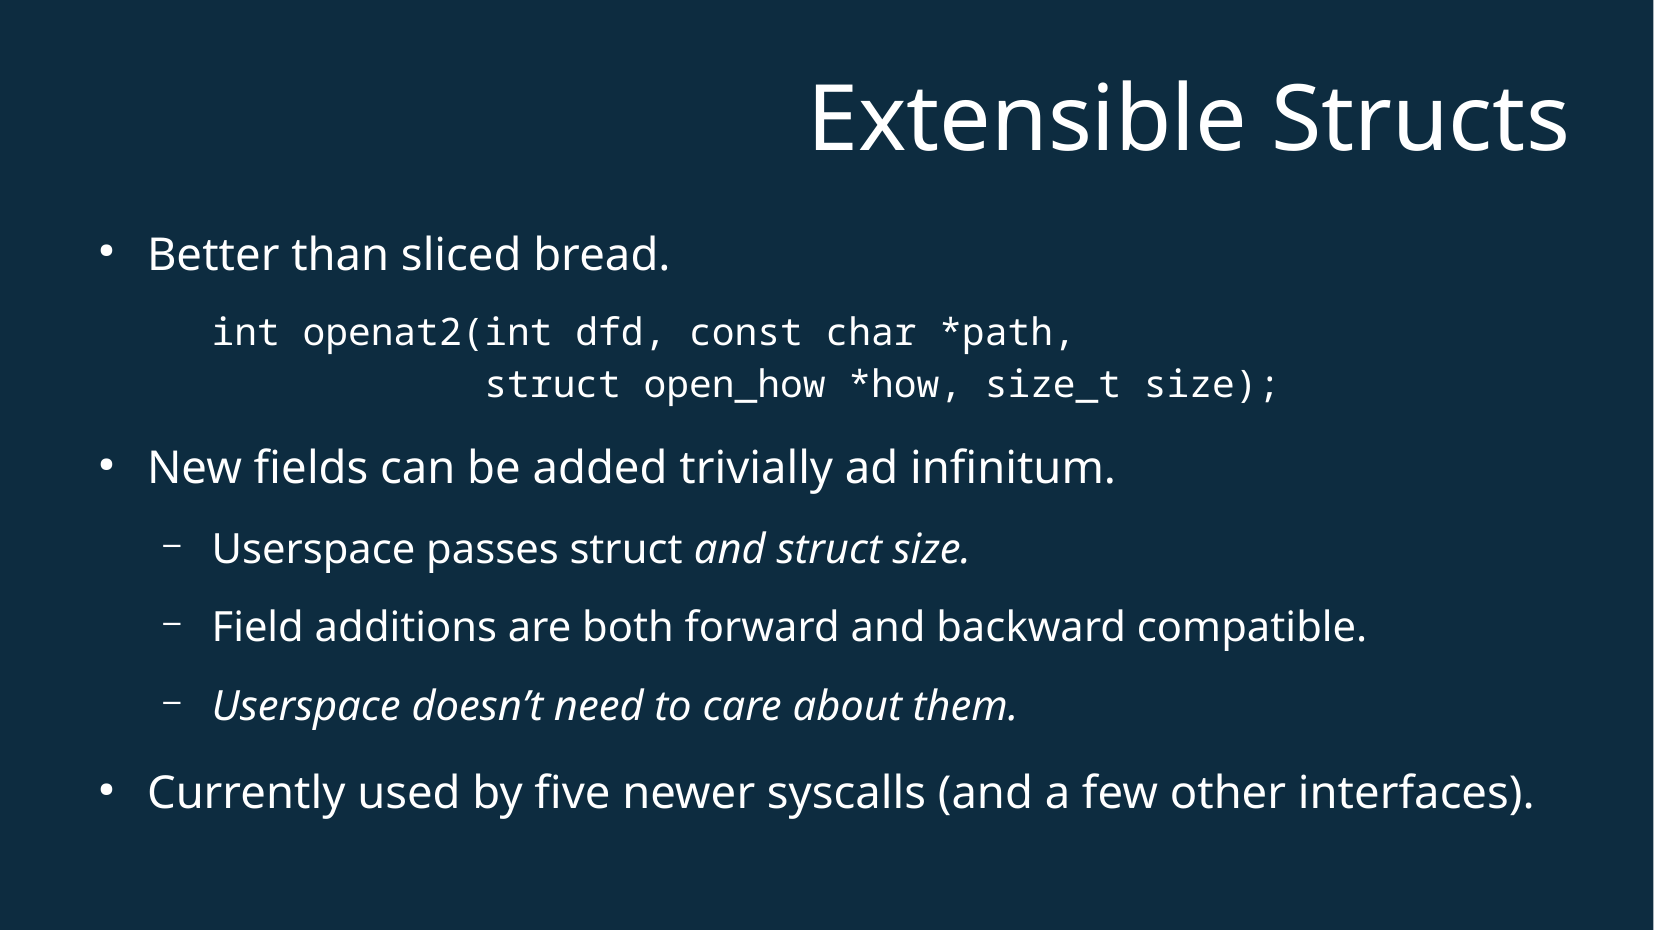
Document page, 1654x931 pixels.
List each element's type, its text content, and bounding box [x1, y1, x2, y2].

list Better than sliced bread. int openat2(int dfd, const char *path, struct open_how *how, size_t size); New fields can be added trivially ad infinitum. Userspace passes struct and struct size. Field additions are both forward and backward compatible. Userspace doesn’t need to care about them. Currently used by five newer syscalls (and a few other interfaces). [82, 217, 1571, 826]
title Extensible Structs [82, 37, 1571, 193]
